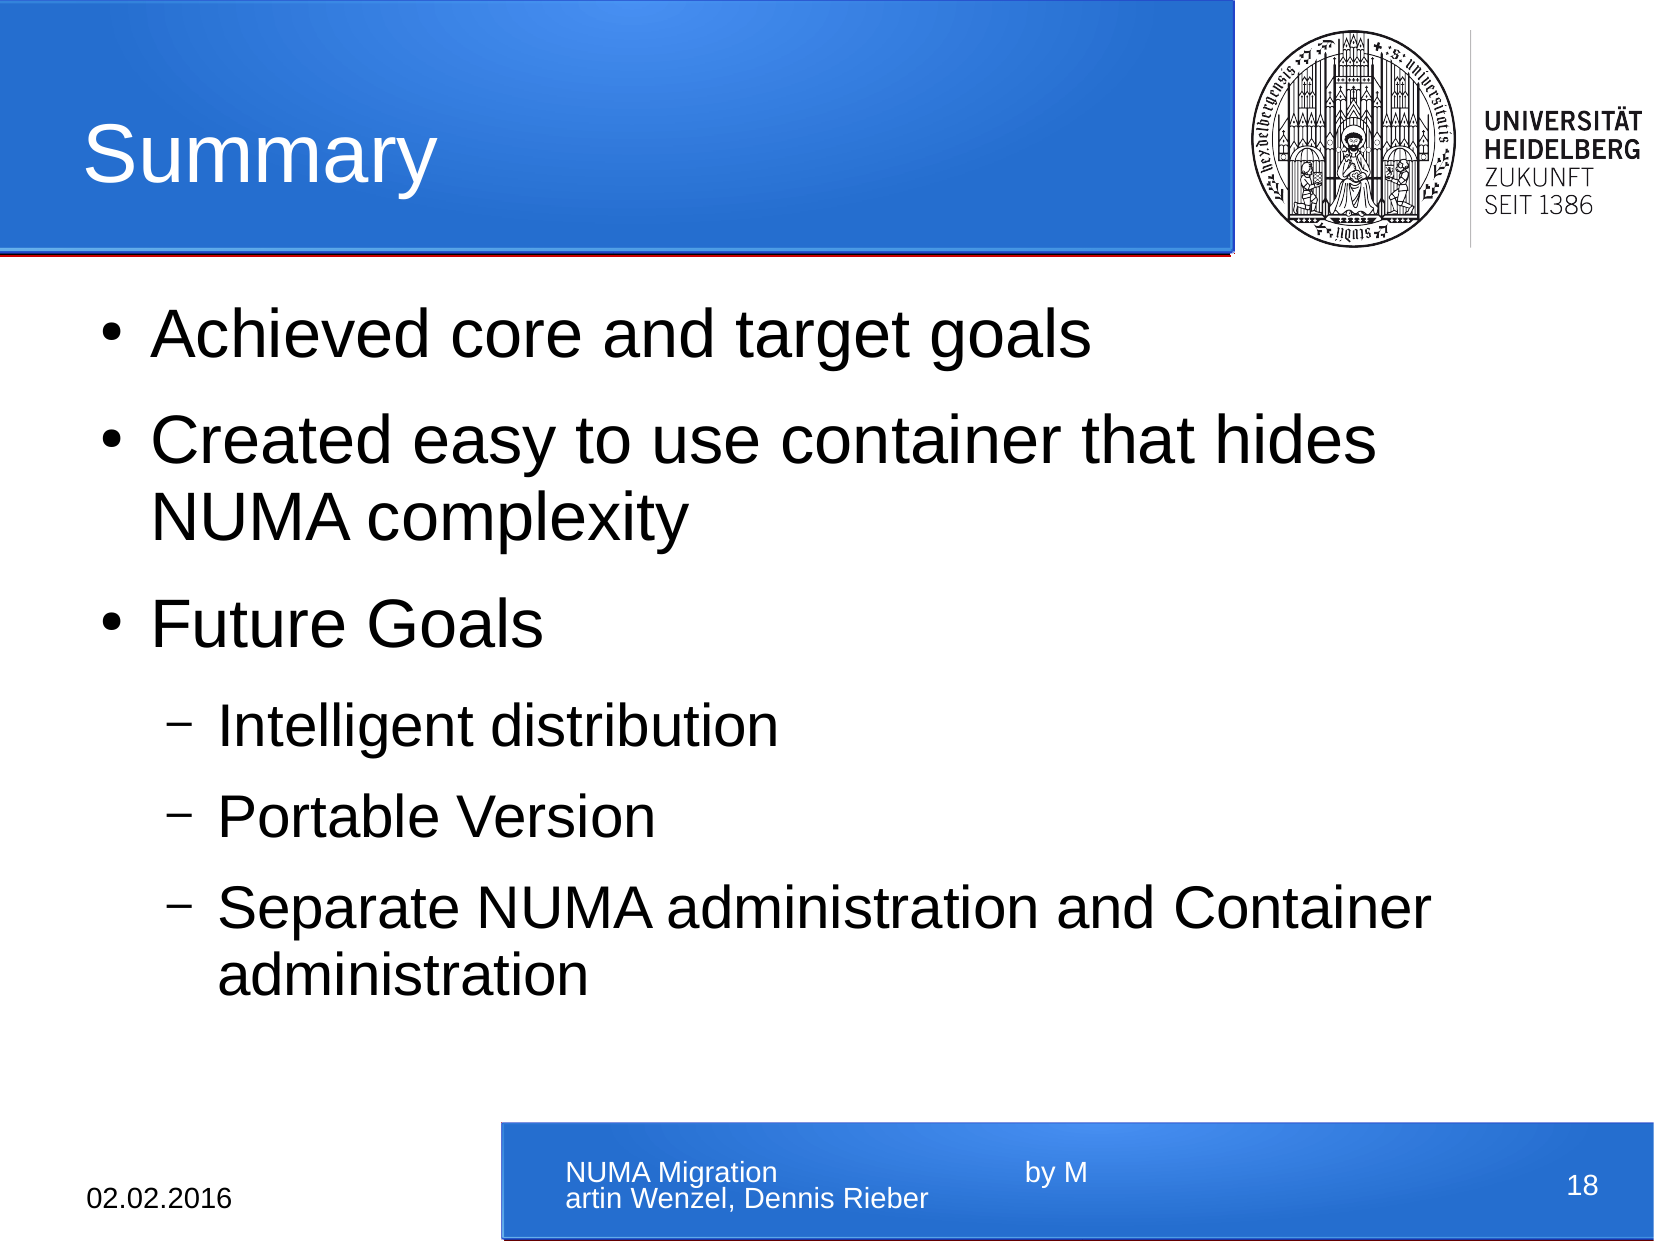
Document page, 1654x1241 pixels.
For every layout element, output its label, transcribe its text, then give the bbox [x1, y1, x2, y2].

picture [0, 0, 1238, 262]
picture [1251, 30, 1642, 248]
title Summary [82, 94, 1264, 213]
list Achieved core and target goals Created easy to use container that hides NUMA complexity Future Goals Intelligent distribution Portable Version Separate NUMA administration and Container administration [82, 295, 1501, 1015]
picture [496, 1121, 1654, 1241]
